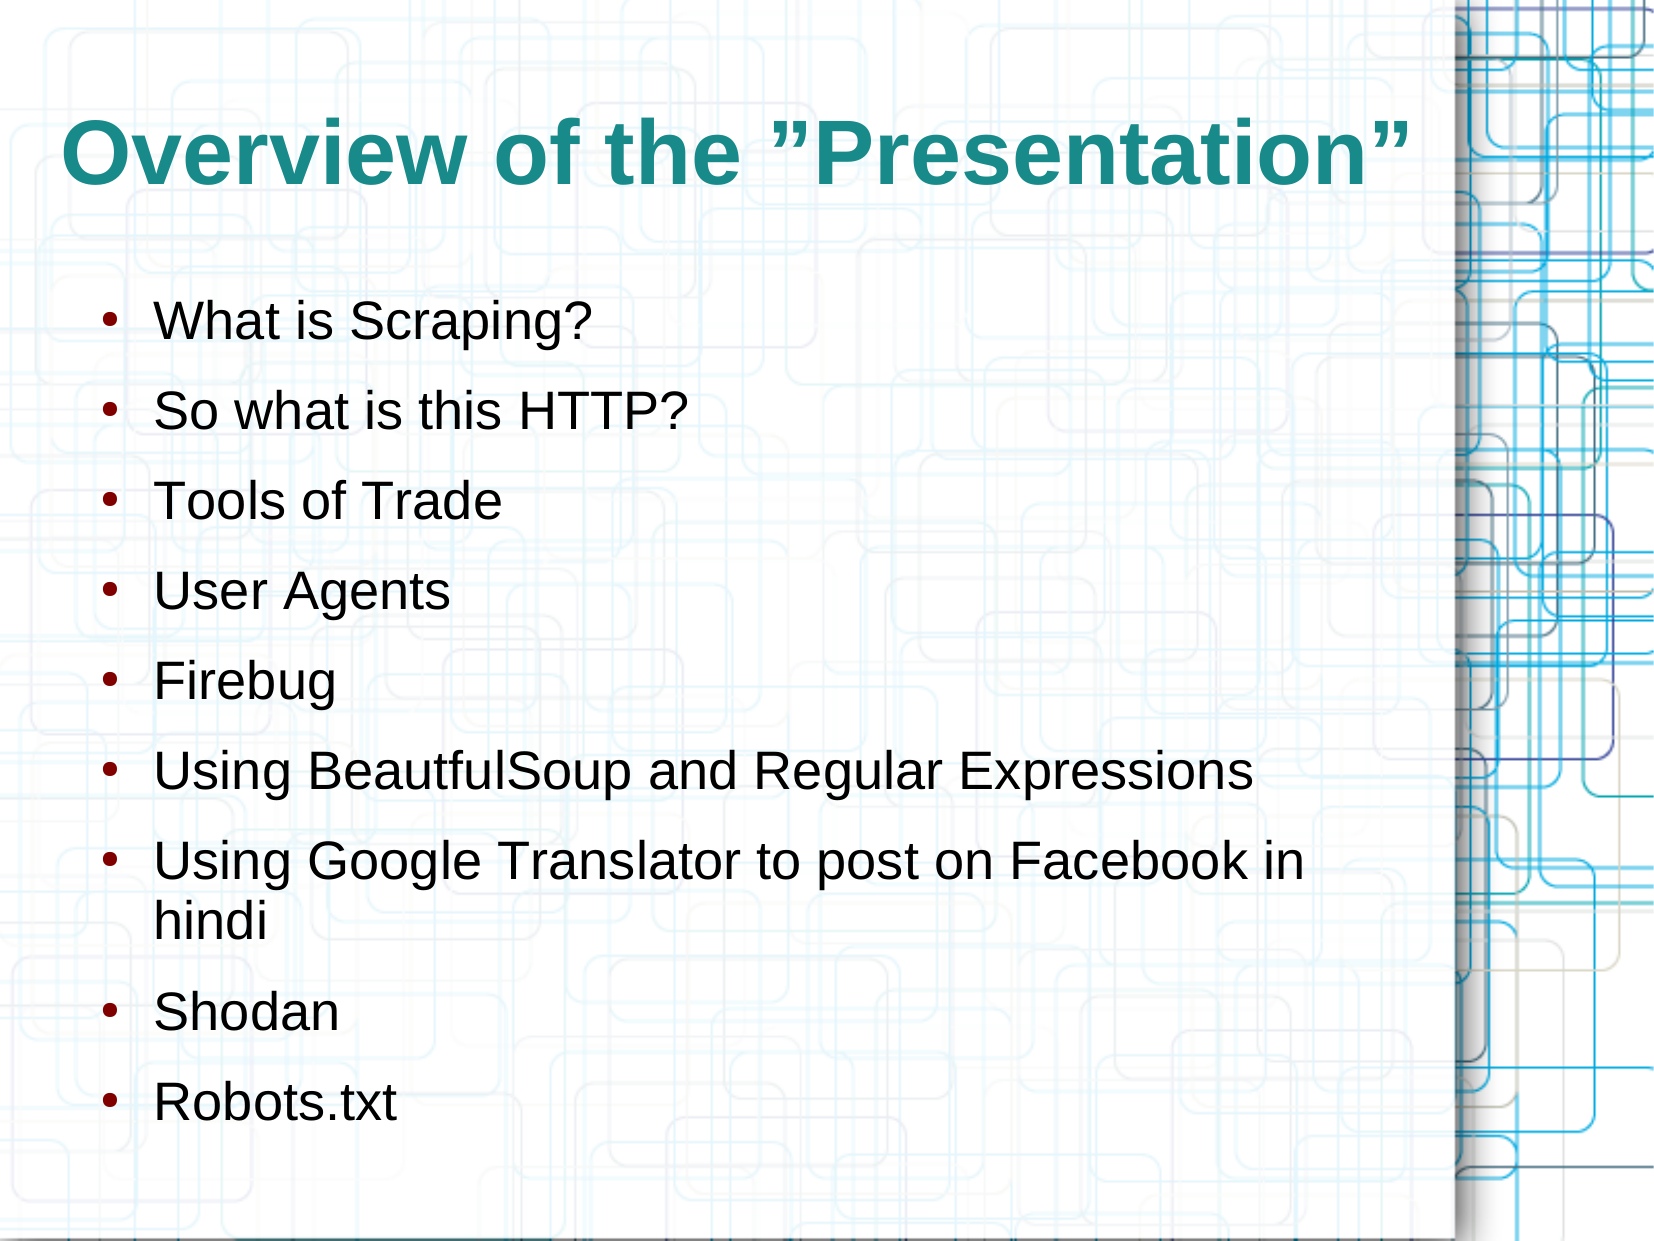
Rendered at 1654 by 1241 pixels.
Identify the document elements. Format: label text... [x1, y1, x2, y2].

title Overview of the ”Presentation” [59, 49, 1418, 257]
picture [0, 0, 1654, 1241]
list What is Scraping? So what is this HTTP? Tools of Trade User Agents Firebug Using BeautfulSoup and Regular Expressions Using Google Translator to post on Facebook in hindi Shodan Robots.txt [82, 290, 1418, 1241]
